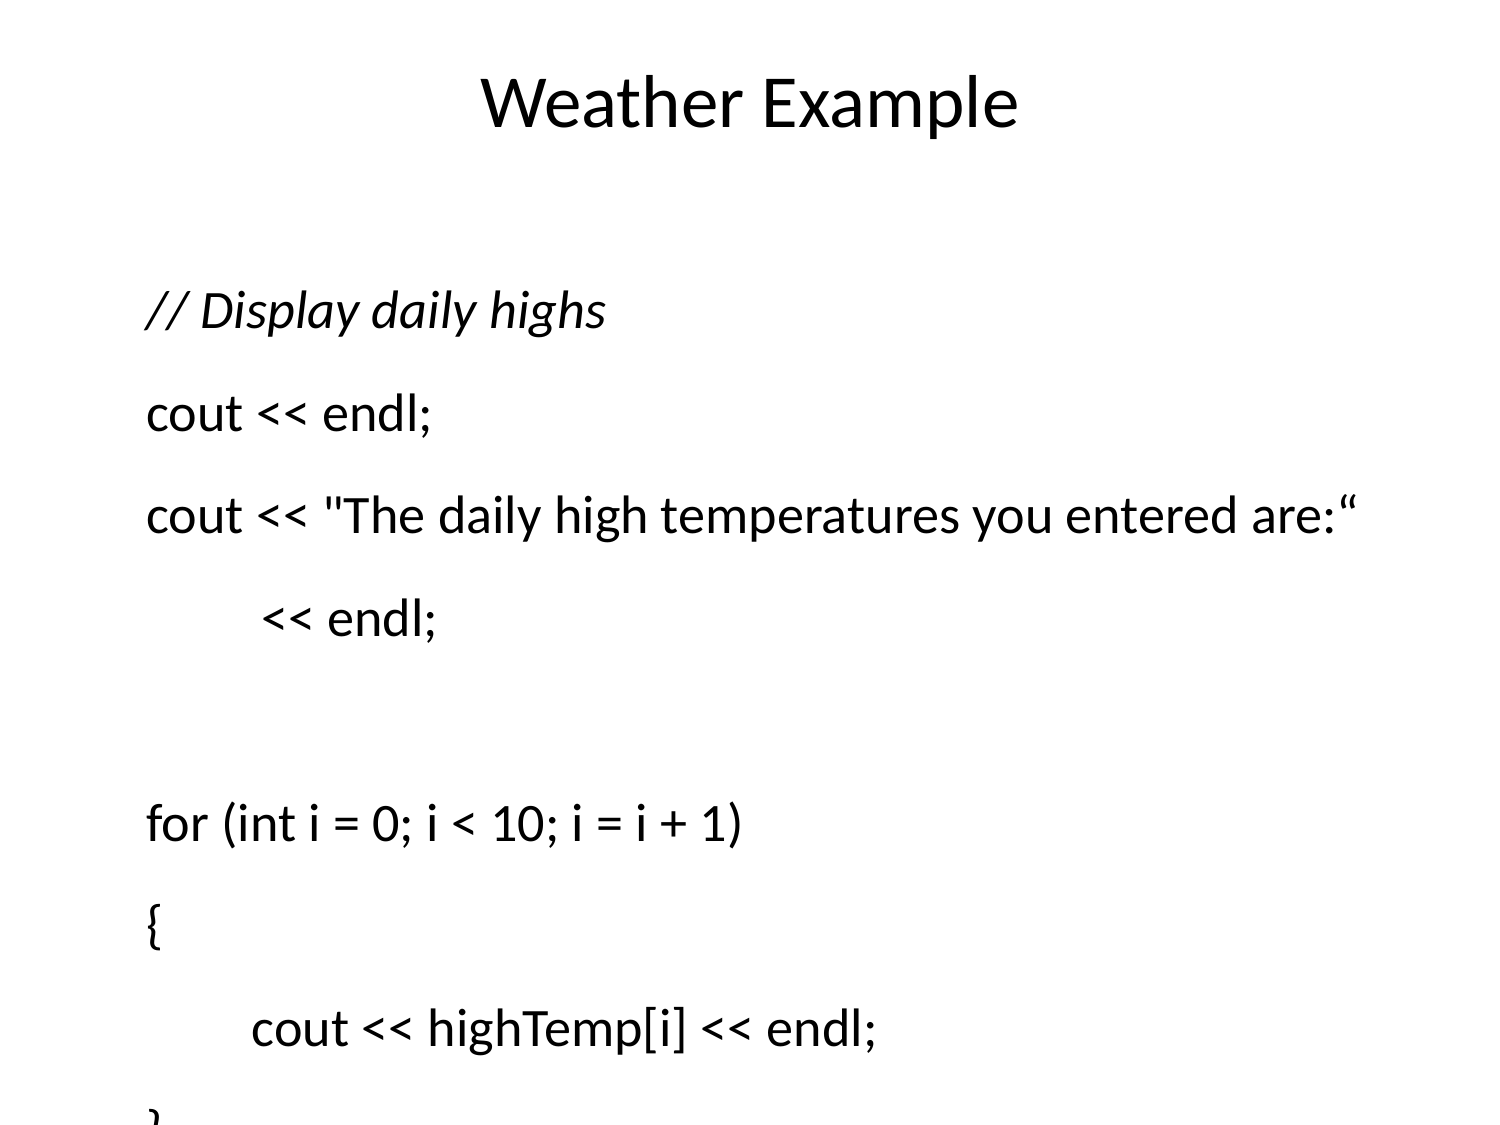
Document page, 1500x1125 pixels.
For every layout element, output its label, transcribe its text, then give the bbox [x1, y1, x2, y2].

list // Display daily highs cout << endl; cout << "The daily high temperatures you entered are:“ << endl; for (int i = 0; i < 10; i = i + 1) { cout << highTemp[i] << endl; } [75, 262, 1425, 1005]
title Weather Example [75, 45, 1425, 233]
